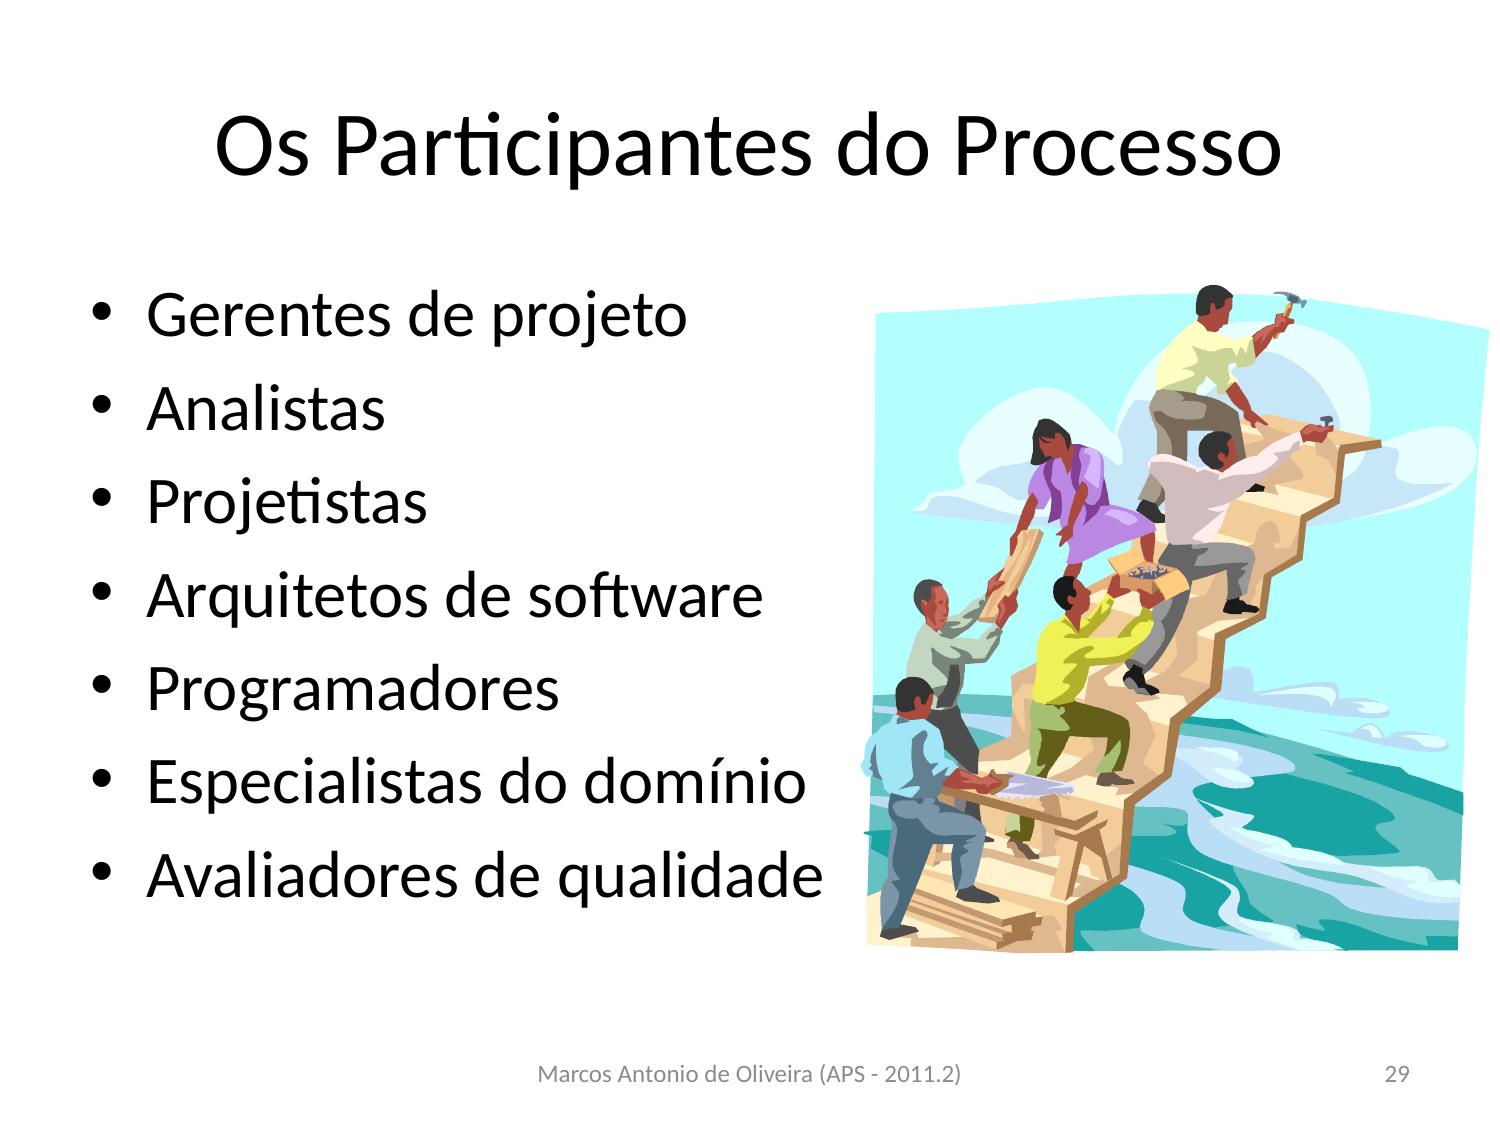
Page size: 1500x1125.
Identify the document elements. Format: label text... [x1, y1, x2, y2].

picture [852, 281, 1498, 961]
title Os Participantes do Processo [75, 45, 1425, 233]
slide_number <número> [1074, 1042, 1425, 1103]
footer Marcos Antonio de Oliveira (APS - 2011.2) [512, 1042, 988, 1103]
list Gerentes de projeto Analistas Projetistas Arquitetos de software Programadores Especialistas do domínio Avaliadores de qualidade [75, 262, 1425, 1005]
